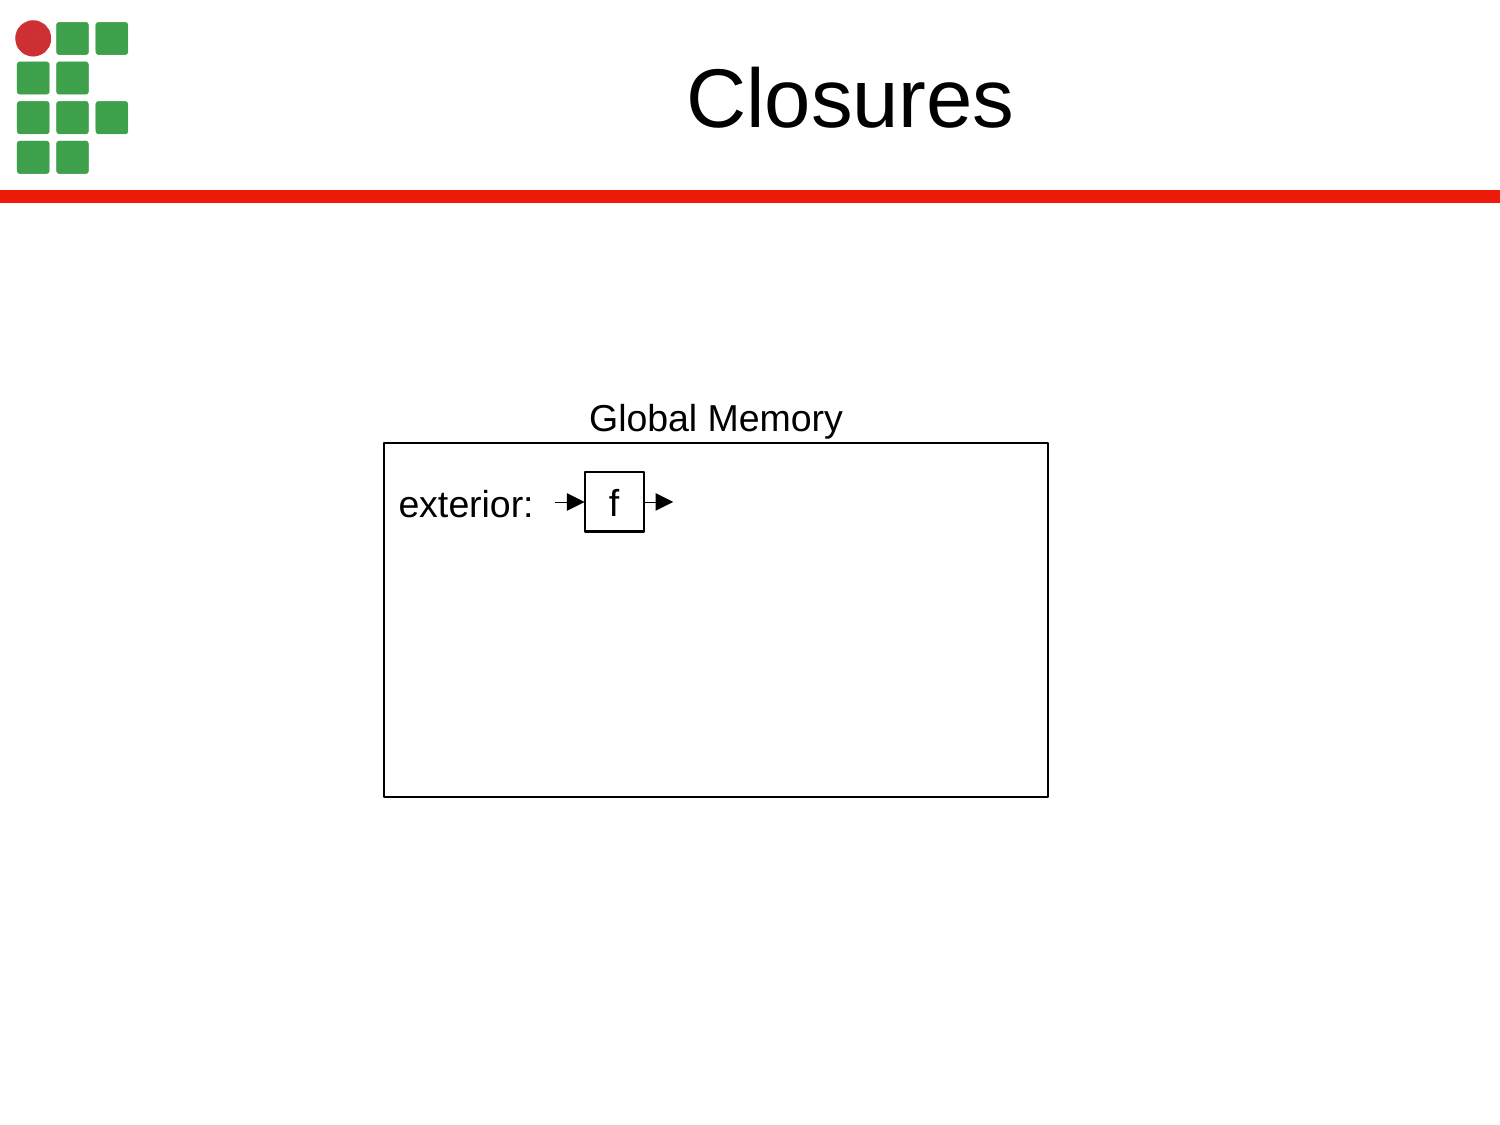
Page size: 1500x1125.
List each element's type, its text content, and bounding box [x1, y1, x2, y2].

picture [14, 16, 130, 178]
text_box Global Memory [383, 386, 1049, 442]
title Closures [230, 0, 1471, 202]
text_box f [584, 472, 644, 532]
text_box exterior: [383, 472, 739, 533]
